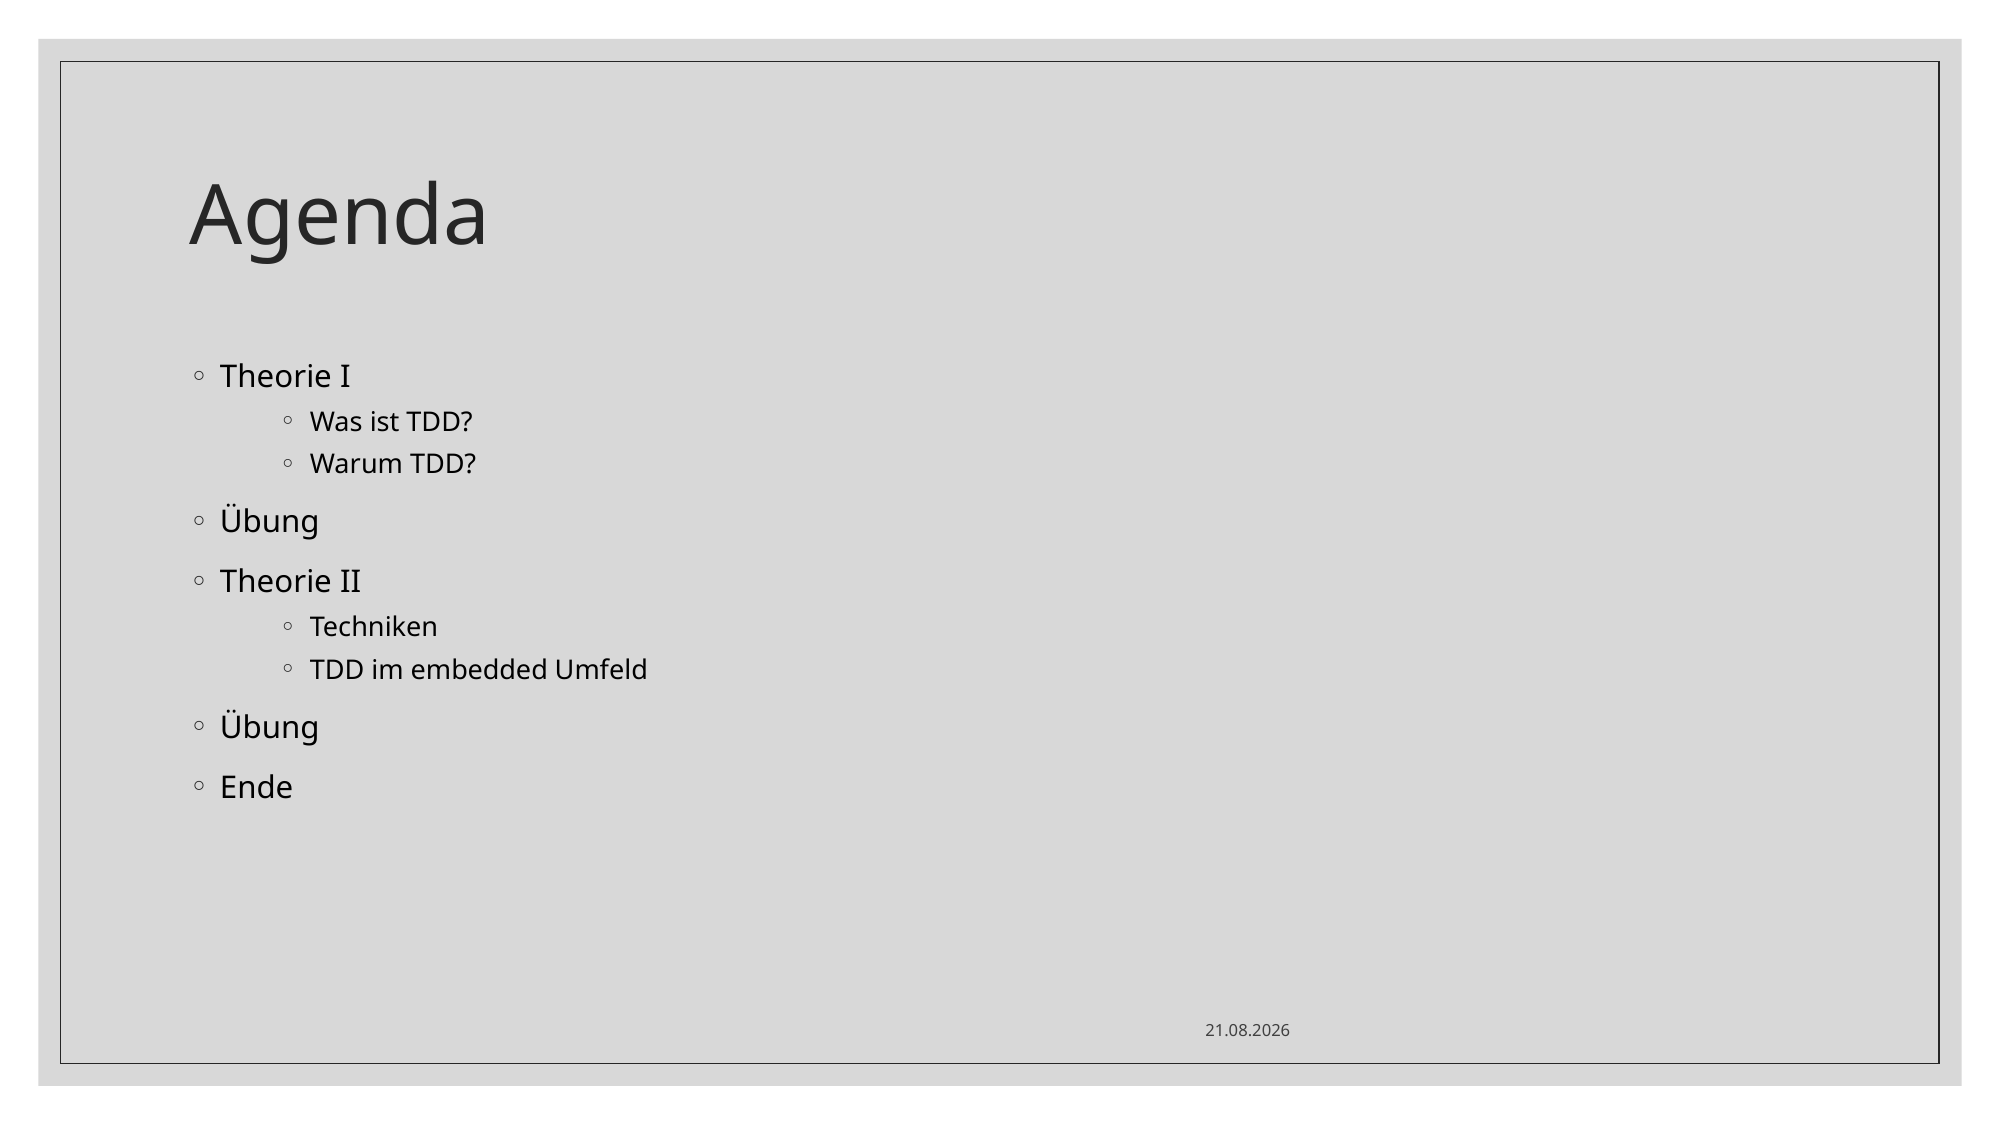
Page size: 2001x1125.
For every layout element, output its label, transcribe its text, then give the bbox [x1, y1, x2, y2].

list Theorie I Was ist TDD? Warum TDD? Übung Theorie II Techniken TDD im embedded Umfeld Übung Ende [174, 345, 1825, 977]
title Agenda [174, 105, 1825, 331]
text_box 19.02.2020 [1190, 990, 1666, 1051]
